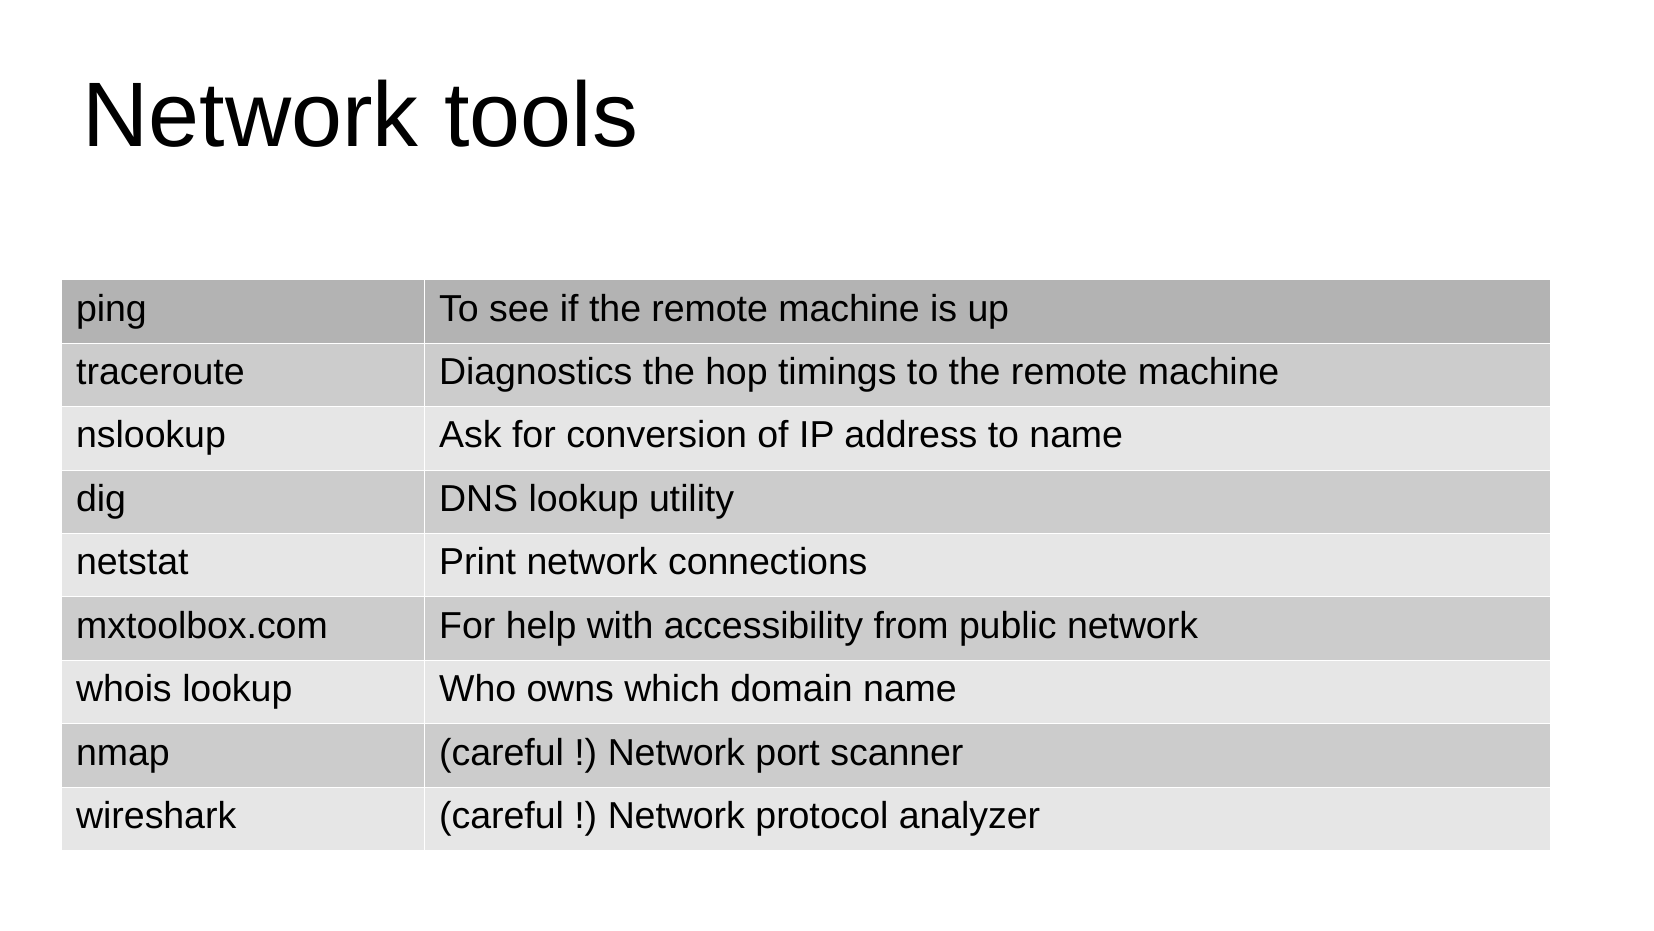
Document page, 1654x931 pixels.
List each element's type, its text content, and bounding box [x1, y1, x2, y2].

table_cell whois lookup [62, 661, 424, 723]
table_cell (careful !) Network port scanner [425, 724, 1550, 787]
table_cell Who owns which domain name [425, 661, 1550, 723]
table_cell netstat [62, 534, 424, 596]
table_header ping [62, 280, 424, 343]
table_header To see if the remote machine is up [425, 280, 1550, 343]
table_cell Print network connections [425, 534, 1550, 596]
title Network tools [82, 37, 1571, 193]
table_cell mxtoolbox.com [62, 597, 424, 660]
table_cell Diagnostics the hop timings to the remote machine [425, 344, 1550, 406]
table_cell nmap [62, 724, 424, 787]
table_cell (careful !) Network protocol analyzer [425, 788, 1550, 850]
table_cell DNS lookup utility [425, 471, 1550, 533]
table_cell wireshark [62, 788, 424, 850]
table_cell nslookup [62, 407, 424, 470]
table_cell traceroute [62, 344, 424, 406]
table_cell For help with accessibility from public network [425, 597, 1550, 660]
table_cell dig [62, 471, 424, 533]
table_cell Ask for conversion of IP address to name [425, 407, 1550, 470]
